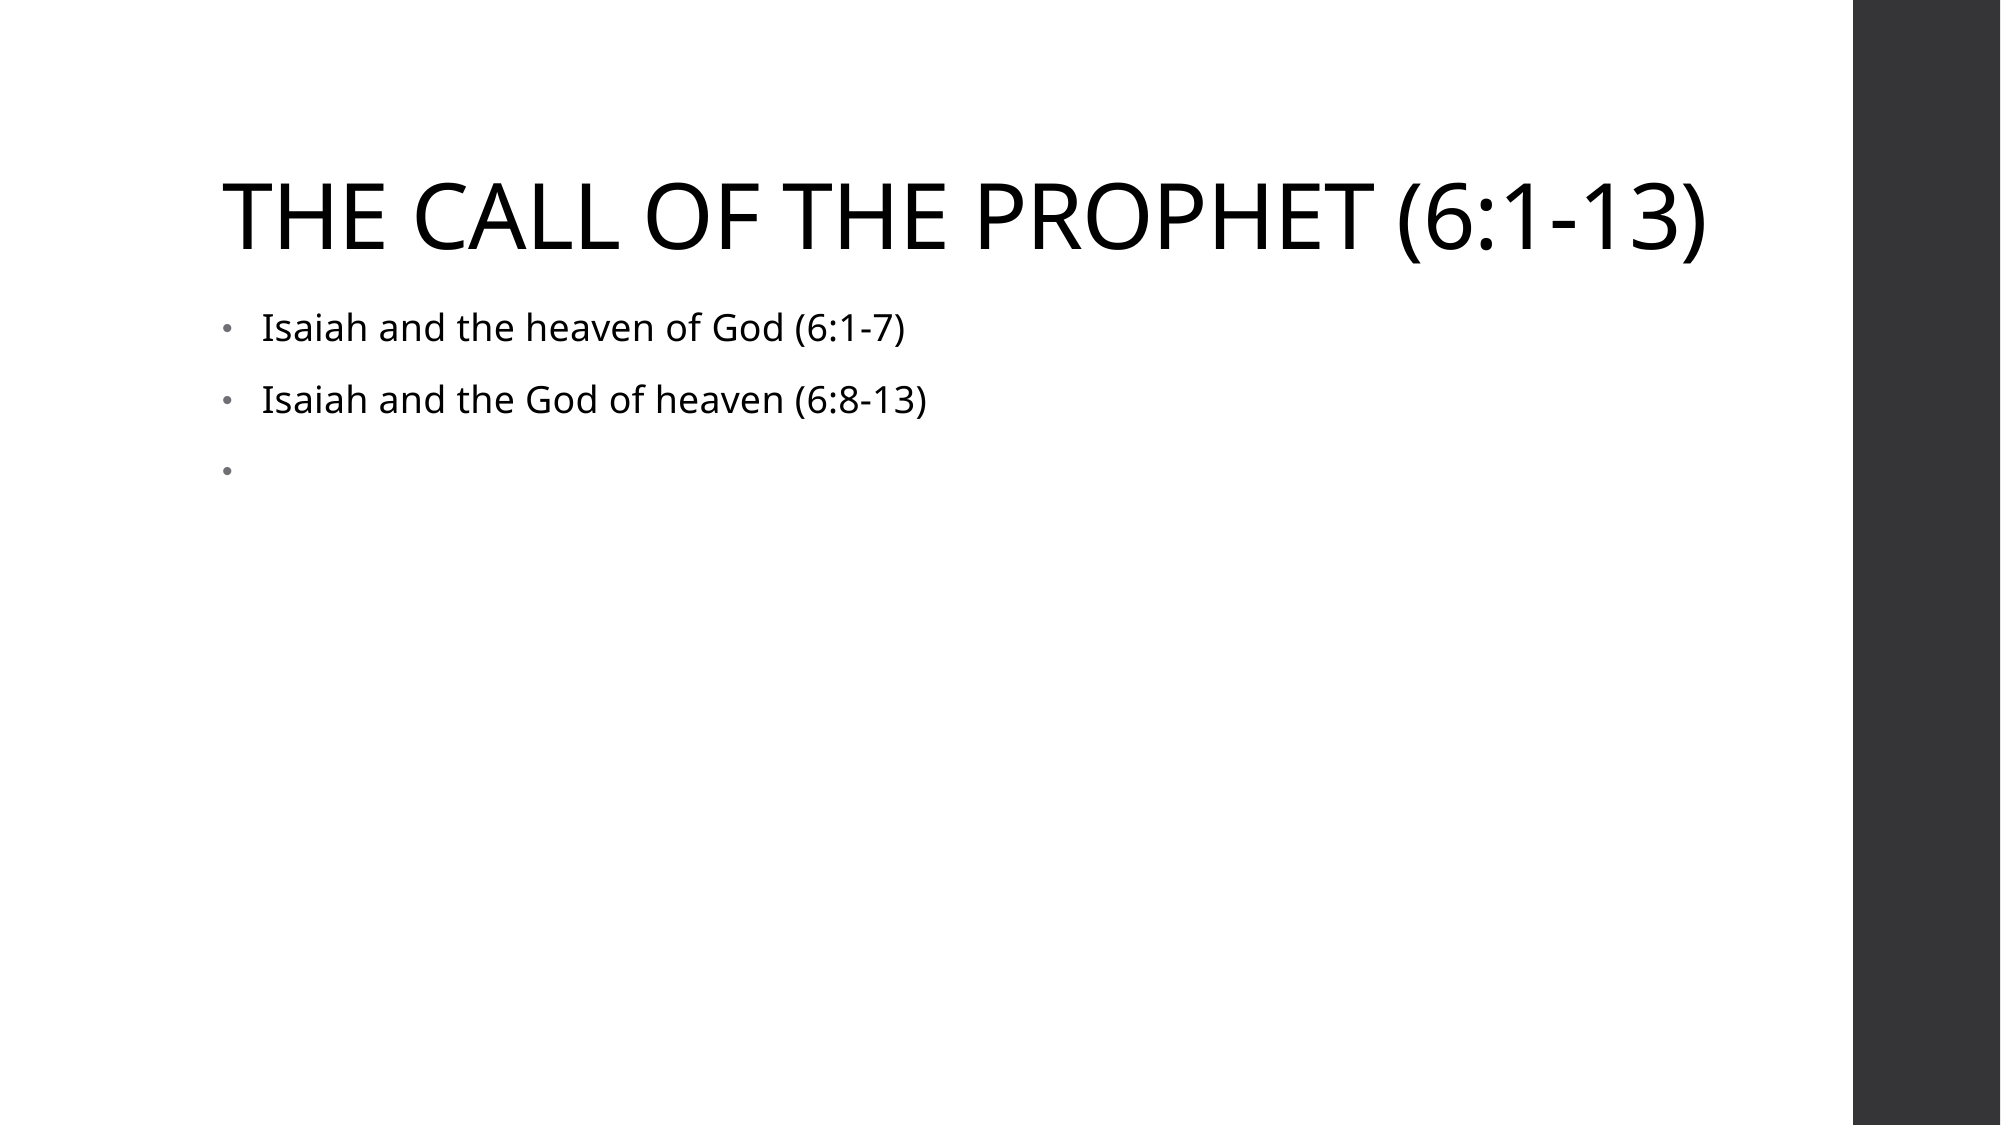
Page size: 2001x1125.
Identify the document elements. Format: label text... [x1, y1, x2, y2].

list Isaiah and the heaven of God (6:1-7) Isaiah and the God of heaven (6:8-13) [206, 299, 1617, 1014]
title THE CALL OF THE PROPHET (6:1-13) [206, 60, 1797, 278]
